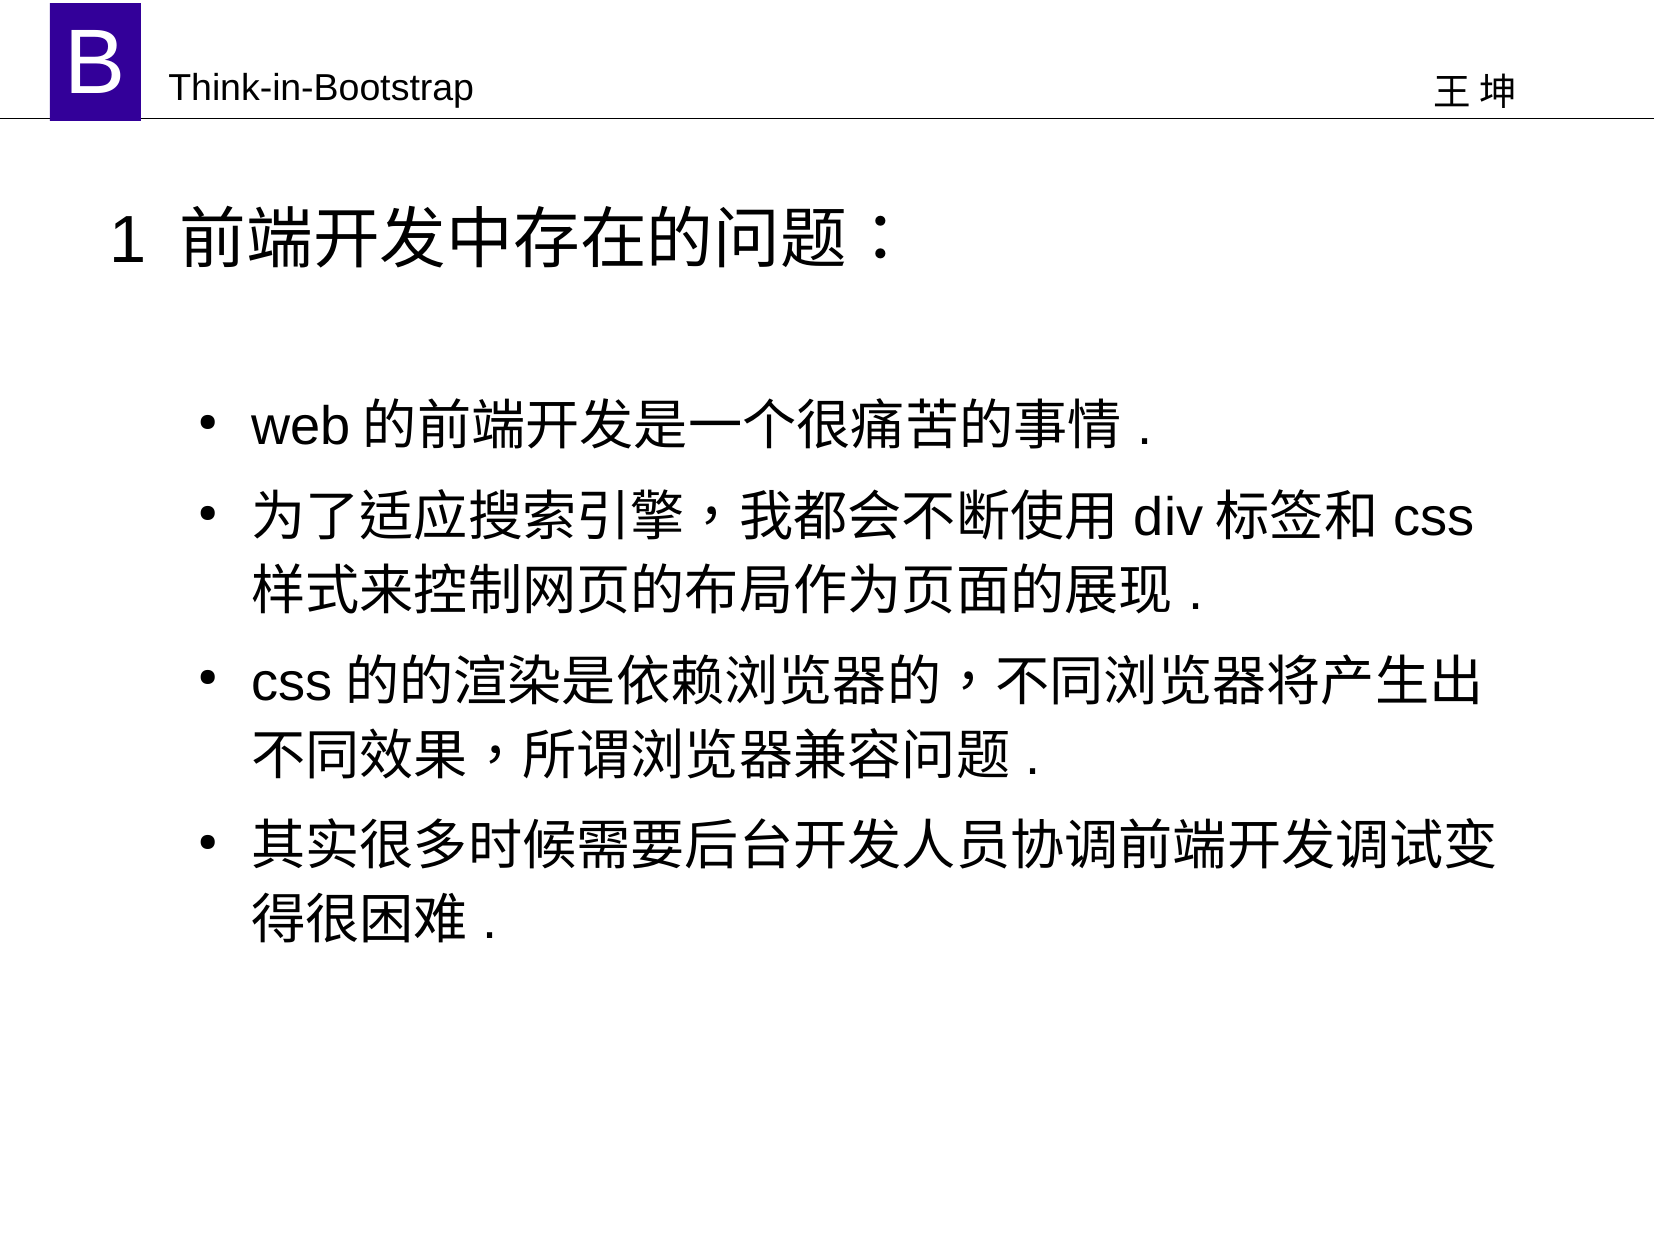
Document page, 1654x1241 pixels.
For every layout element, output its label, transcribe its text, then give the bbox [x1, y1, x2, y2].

text_box 1 前端开发中存在的问题： [94, 183, 927, 287]
text_box Think-in-Bootstrap [153, 59, 489, 116]
text_box 王 坤 [1418, 54, 1548, 119]
text_box B [49, 3, 141, 121]
list web的前端开发是一个很痛苦的事情. 为了适应搜索引擎，我都会不断使用div标签和css样式来控制网页的布局作为页面的展现. css的的渲染是依赖浏览器的，不同浏览器将产生出不同效果，所谓浏览器兼容问题. 其实很多时候需要后台开发人员协调前端开发调试变得很困难. [165, 379, 1516, 1123]
